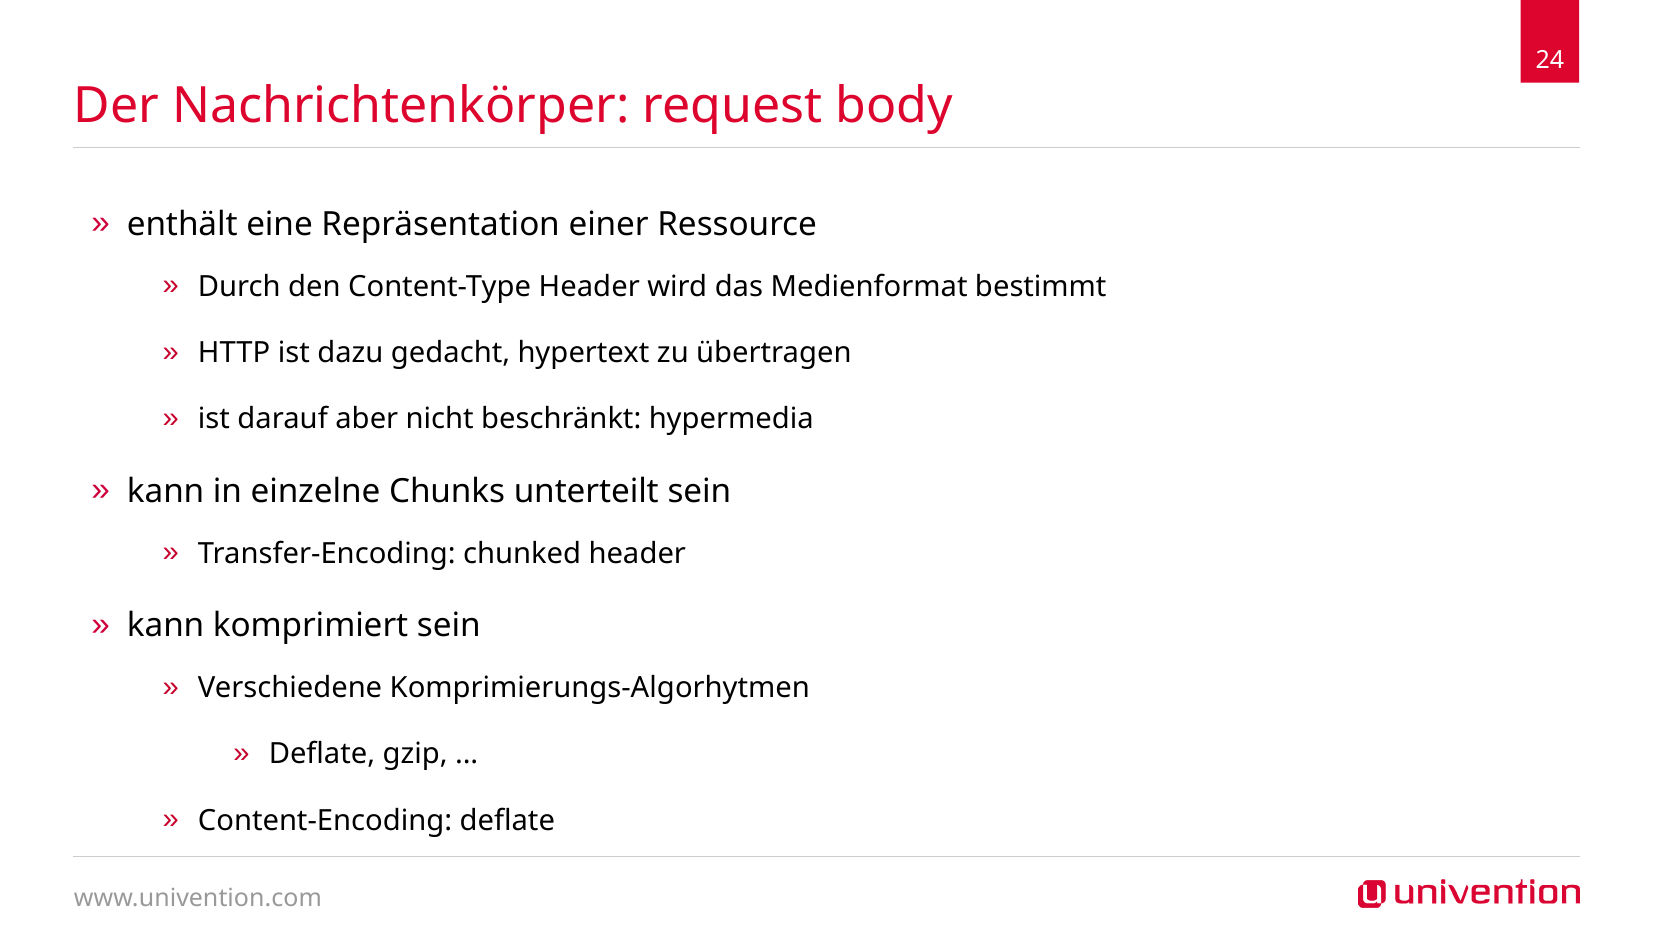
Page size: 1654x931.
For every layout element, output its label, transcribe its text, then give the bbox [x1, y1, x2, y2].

title Der Nachrichtenkörper: request body [73, 59, 1580, 148]
list enthält eine Repräsentation einer Ressource Durch den Content-Type Header wird das Medienformat bestimmt HTTP ist dazu gedacht, hypertext zu übertragen ist darauf aber nicht beschränkt: hypermedia kann in einzelne Chunks unterteilt sein Transfer-Encoding: chunked header kann komprimiert sein Verschiedene Komprimierungs-Algorhytmen Deflate, gzip, ... Content-Encoding: deflate [73, 177, 1580, 827]
picture [1358, 879, 1580, 908]
